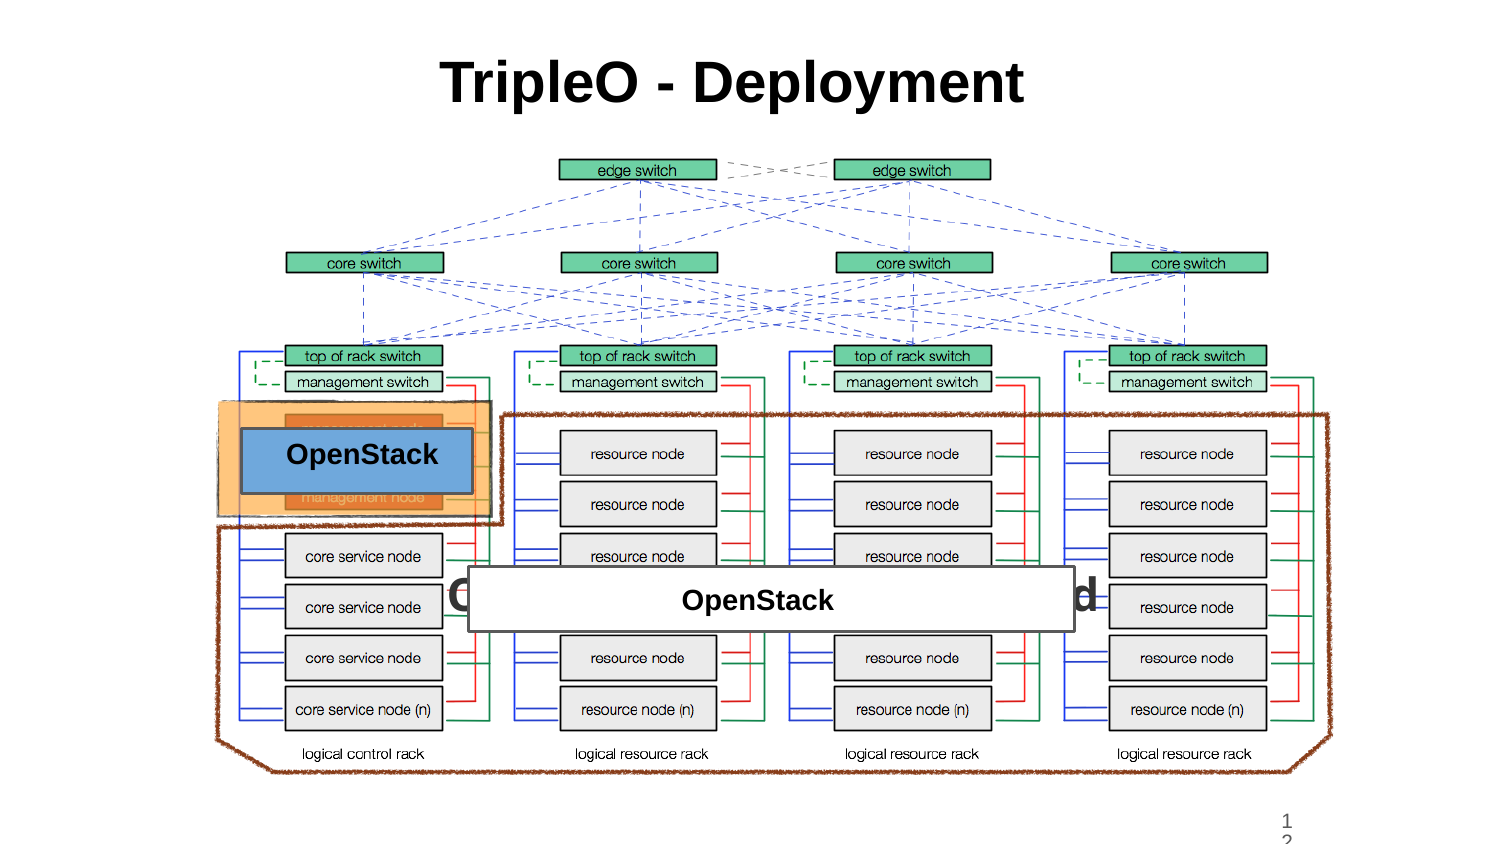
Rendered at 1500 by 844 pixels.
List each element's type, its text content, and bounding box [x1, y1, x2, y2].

title TripleO - Deployment [57, 29, 1408, 170]
slide_number <number> [1275, 804, 1296, 826]
text_box [468, 566, 666, 632]
text_box OpenStack [666, 566, 909, 648]
text_box OpenStack [241, 420, 484, 502]
text_box [909, 566, 1075, 632]
picture [213, 170, 1334, 775]
